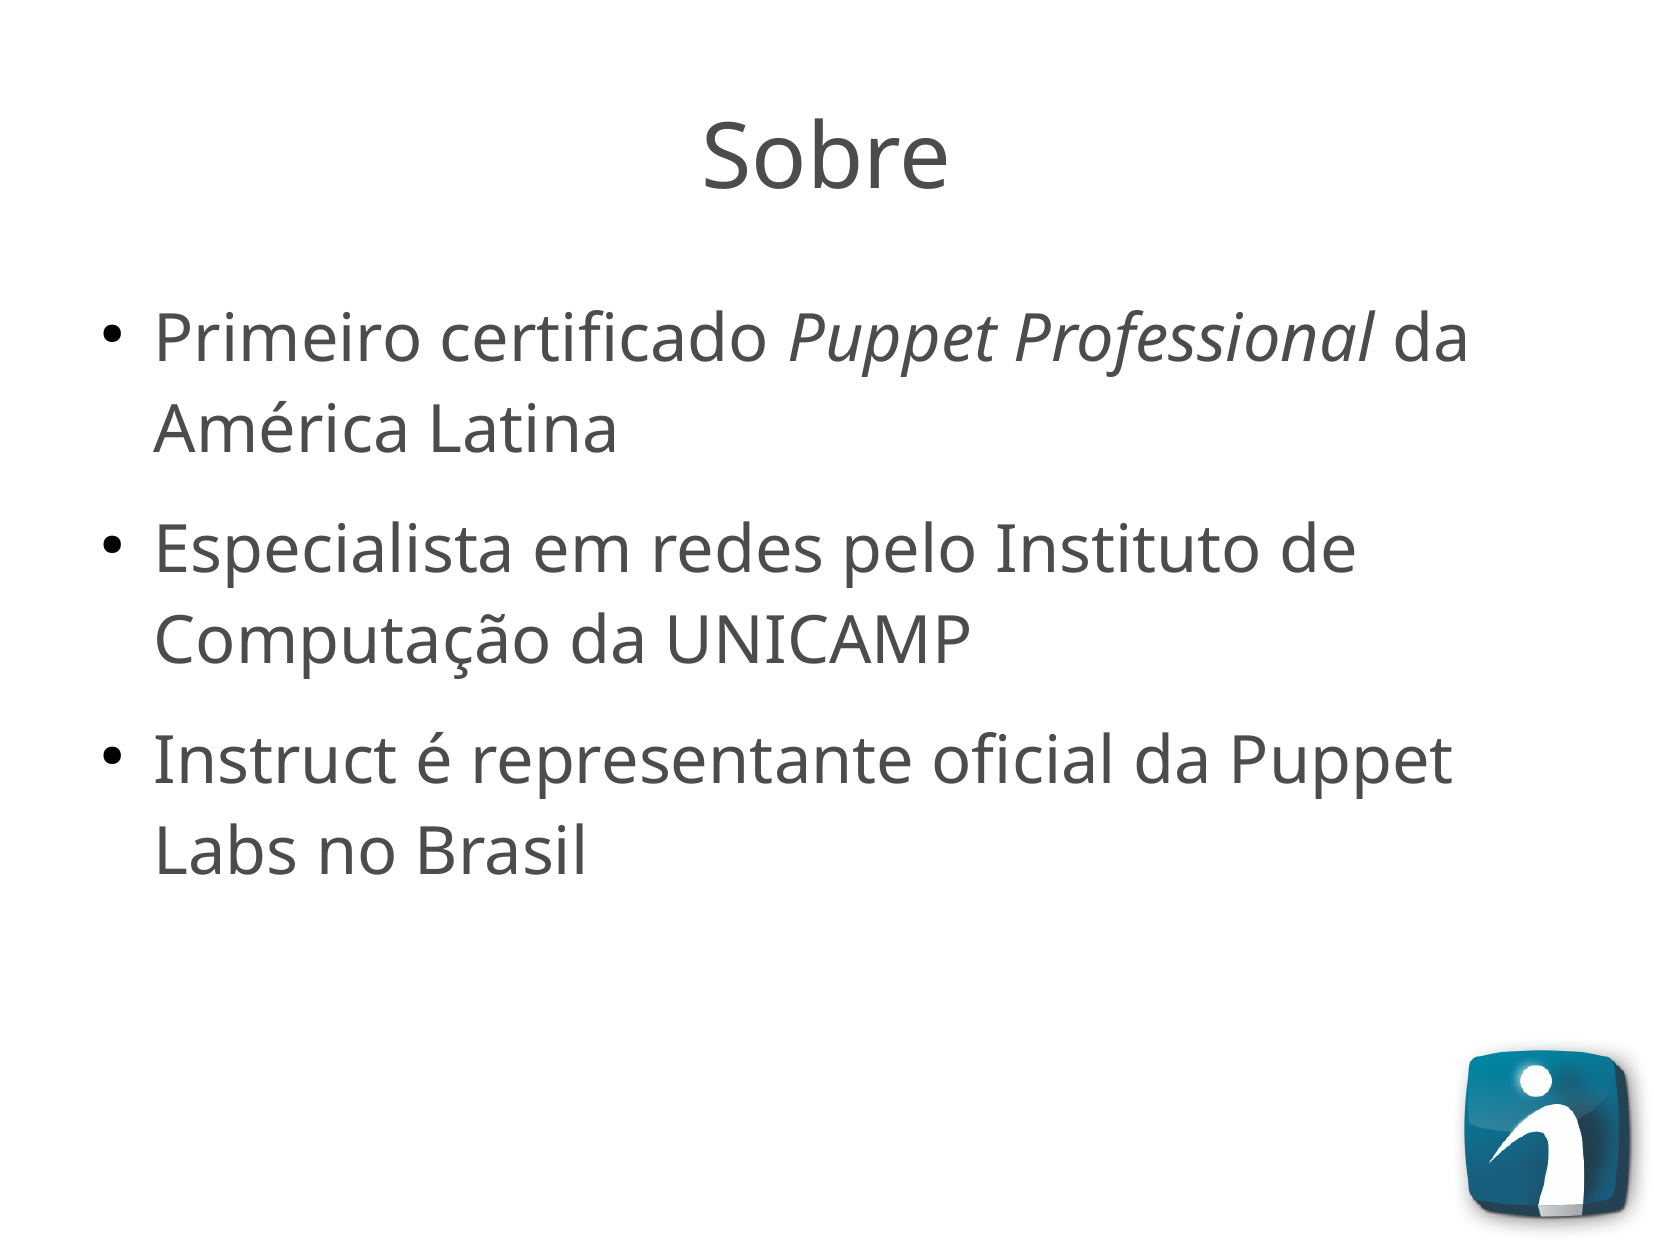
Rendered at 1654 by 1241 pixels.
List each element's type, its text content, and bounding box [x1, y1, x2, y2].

title Sobre [82, 49, 1571, 257]
picture [1447, 1035, 1654, 1241]
list Primeiro certificado Puppet Professional da América Latina Especialista em redes pelo Instituto de Computação da UNICAMP Instruct é representante oficial da Puppet Labs no Brasil [82, 290, 1571, 1010]
